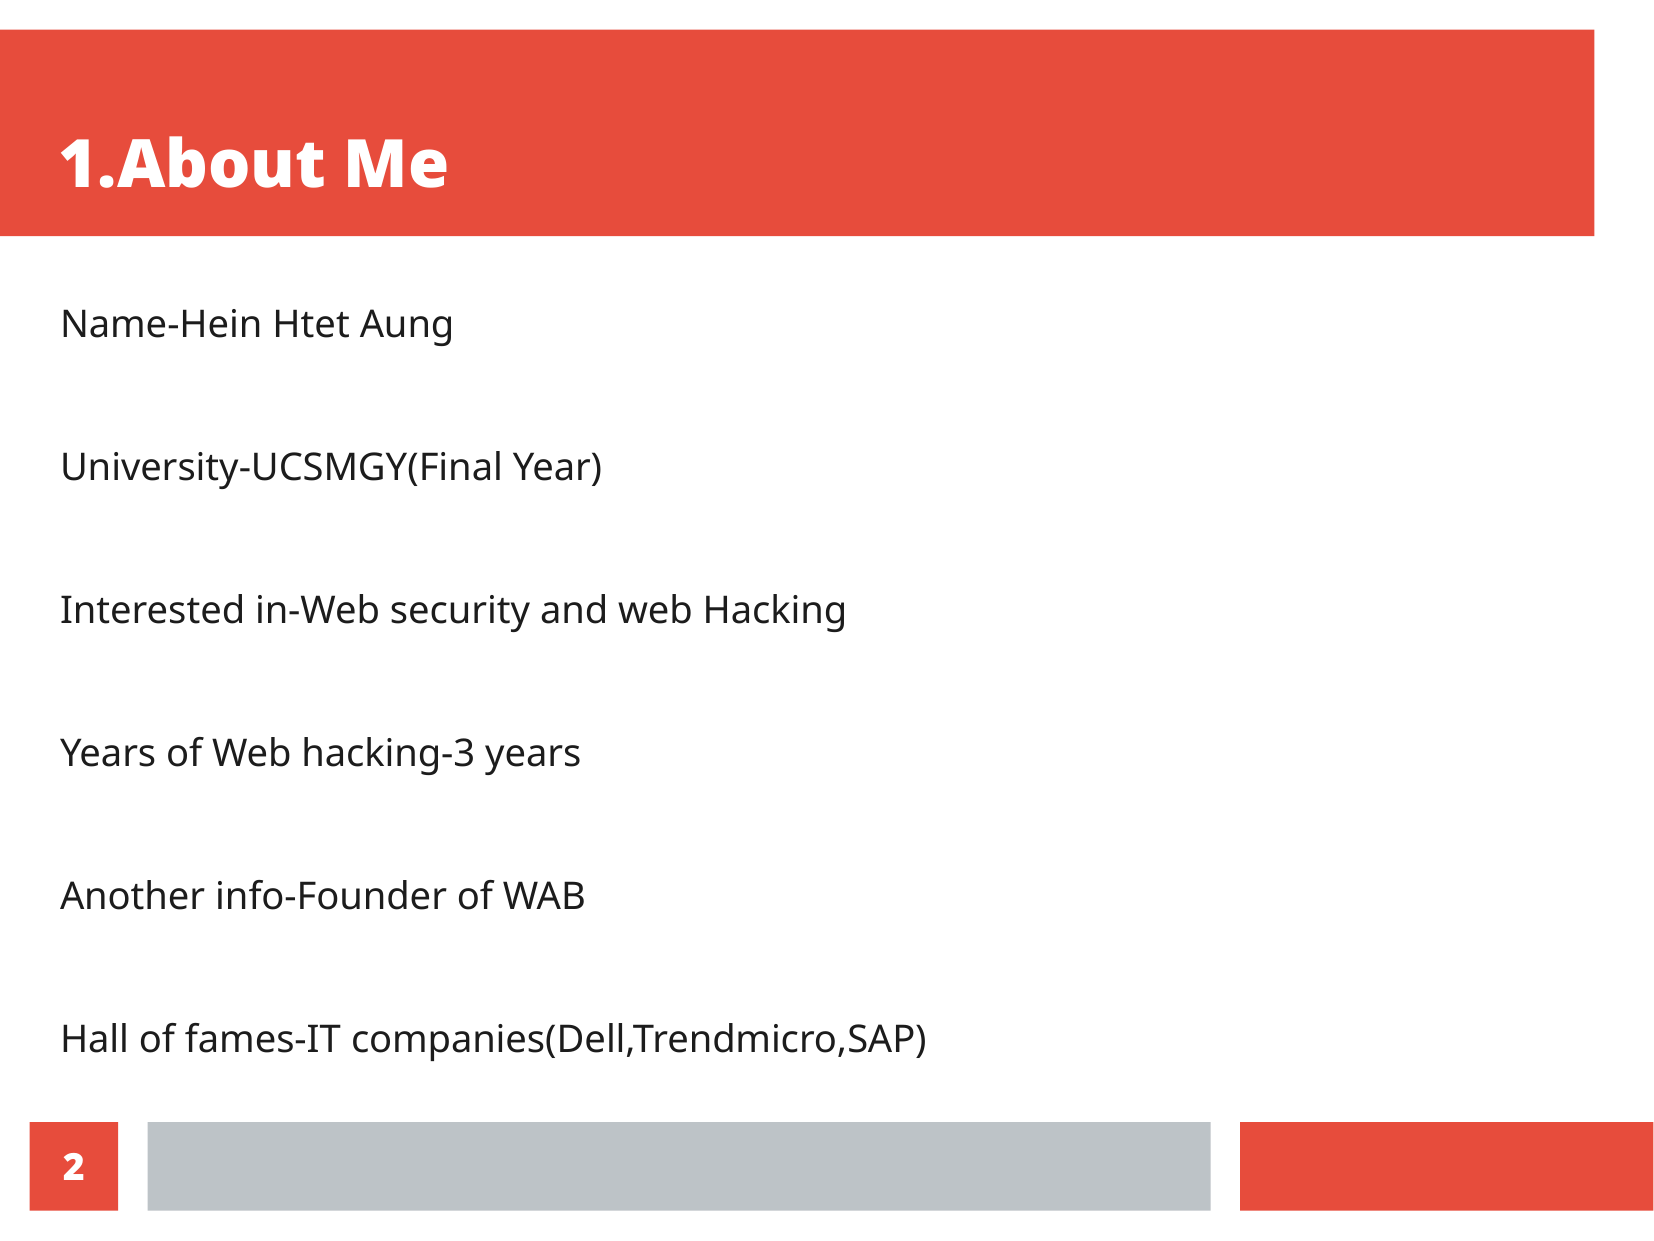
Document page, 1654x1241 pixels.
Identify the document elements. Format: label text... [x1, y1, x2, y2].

list Name-Hein Htet Aung University-UCSMGY(Final Year) Interested in-Web security and web Hacking Years of Web hacking-3 years Another info-Founder of WAB Hall of fames-IT companies(Dell,Trendmicro,SAP) [60, 297, 1566, 1066]
title 1.About Me [59, 59, 1595, 207]
